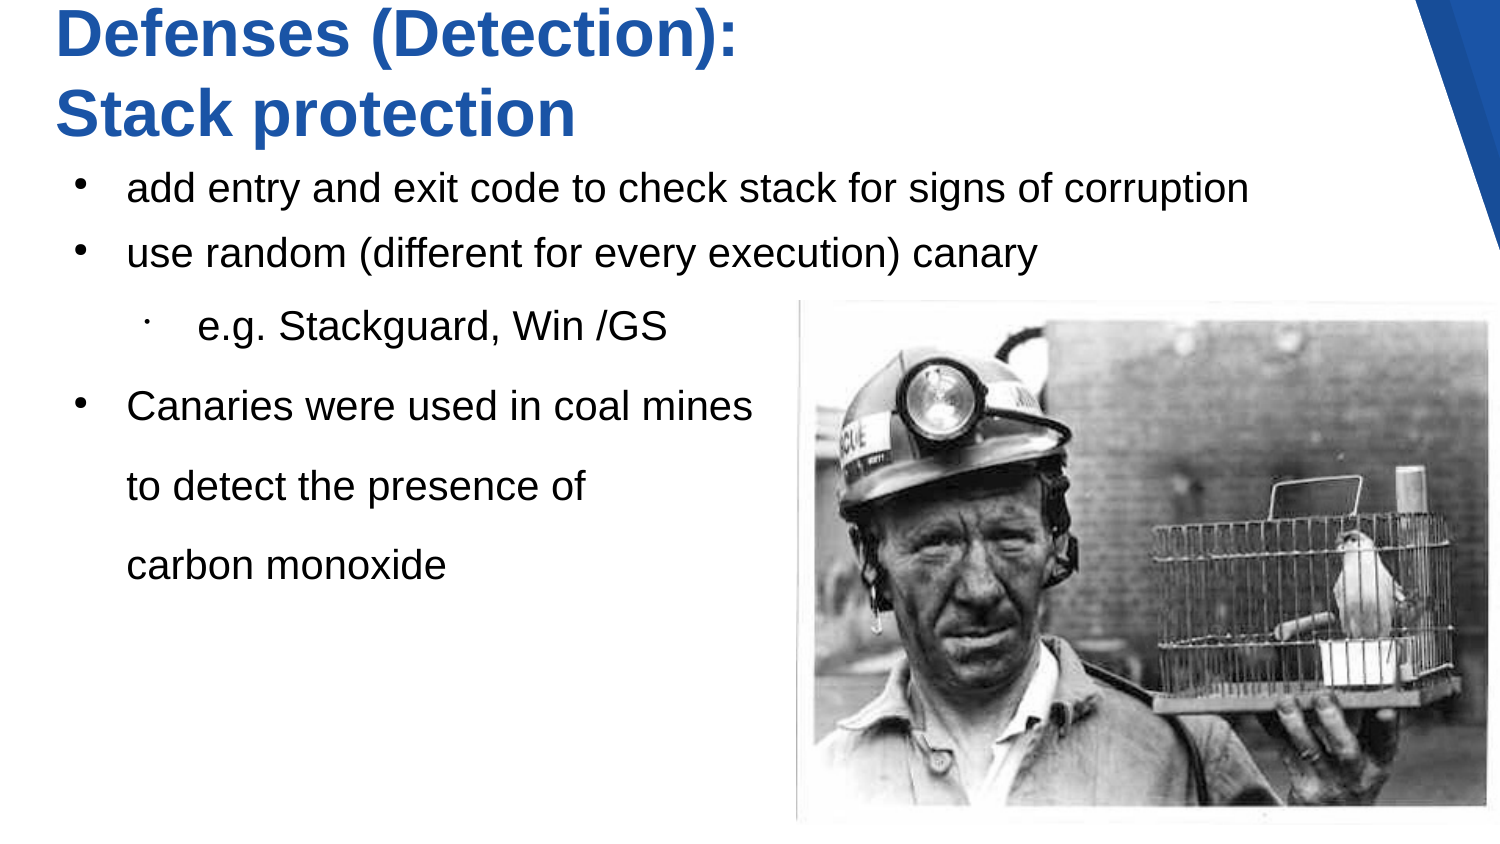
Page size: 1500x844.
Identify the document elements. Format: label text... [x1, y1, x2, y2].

title Defenses (Detection): Stack protection [40, 97, 1306, 166]
list add entry and exit code to check stack for signs of corruption use random (different for every execution) canary e.g. Stackguard, Win /GS Canaries were used in coal mines to detect the presence of carbon monoxide [40, 145, 1496, 691]
picture [796, 300, 1500, 826]
